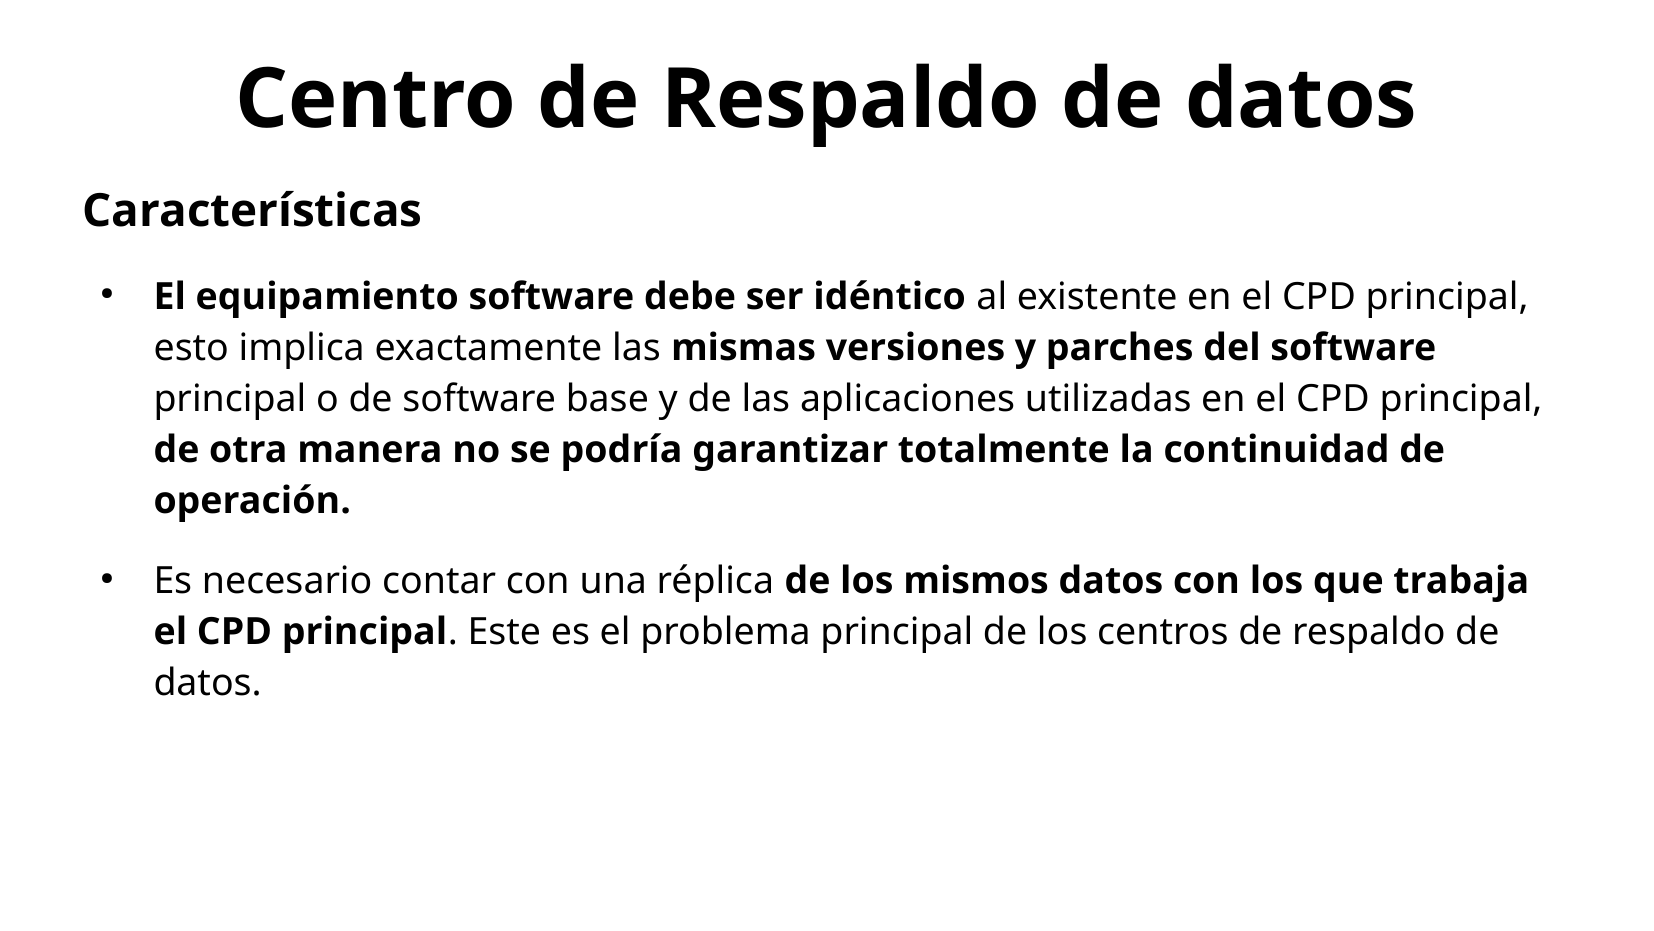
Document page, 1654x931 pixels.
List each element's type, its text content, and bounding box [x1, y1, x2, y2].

list Características El equipamiento software debe ser idéntico al existente en el CPD principal, esto implica exactamente las mismas versiones y parches del software principal o de software base y de las aplicaciones utilizadas en el CPD principal, de otra manera no se podría garantizar totalmente la continuidad de operación. Es necesario contar con una réplica de los mismos datos con los que trabaja el CPD principal. Este es el problema principal de los centros de respaldo de datos. [82, 177, 1571, 875]
title Centro de Respaldo de datos [82, 37, 1571, 154]
